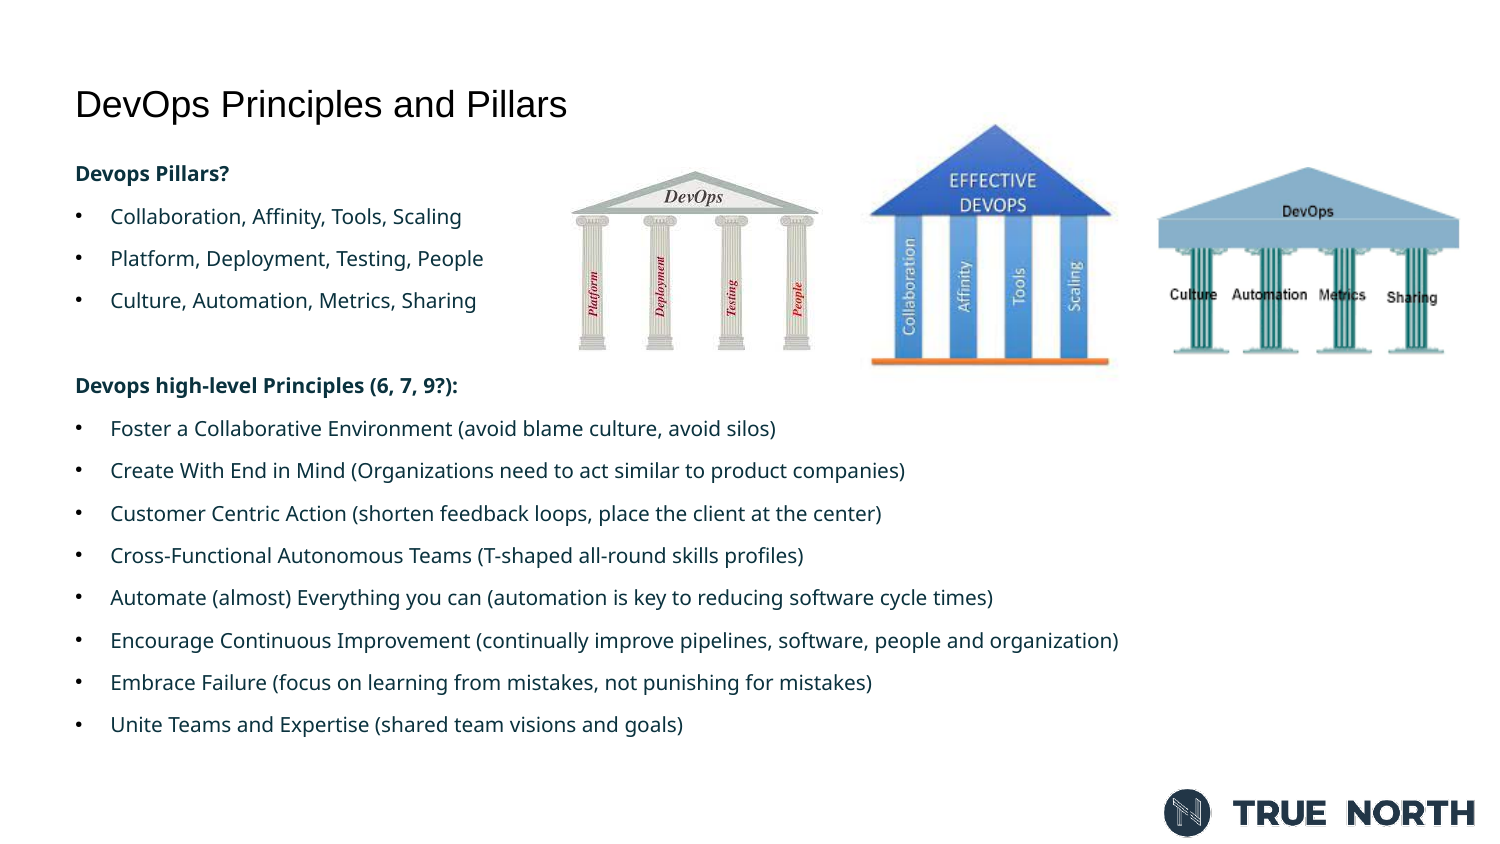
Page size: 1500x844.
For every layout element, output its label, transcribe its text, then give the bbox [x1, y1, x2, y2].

title DevOps Principles and Pillars [75, 33, 1425, 175]
picture [1162, 787, 1475, 838]
picture [562, 112, 1500, 406]
subtitle Devops Pillars? Collaboration, Affinity, Tools, Scaling Platform, Deployment, Testing, People Culture, Automation, Metrics, Sharing Devops high-level Principles (6, 7, 9?): Foster a Collaborative Environment (avoid blame culture, avoid silos) Create With End in Mind (Organizations need to act similar to product companies) Customer Centric Action (shorten feedback loops, place the client at the center) Cross-Functional Autonomous Teams (T-shaped all-round skills profiles) Automate (almost) Everything you can (automation is key to reducing software cycle times) Encourage Continuous Improvement (continually improve pipelines, software, people and organization) Embrace Failure (focus on learning from mistakes, not punishing for mistakes) Unite Teams and Expertise (shared team visions and goals) [75, 187, 1426, 697]
